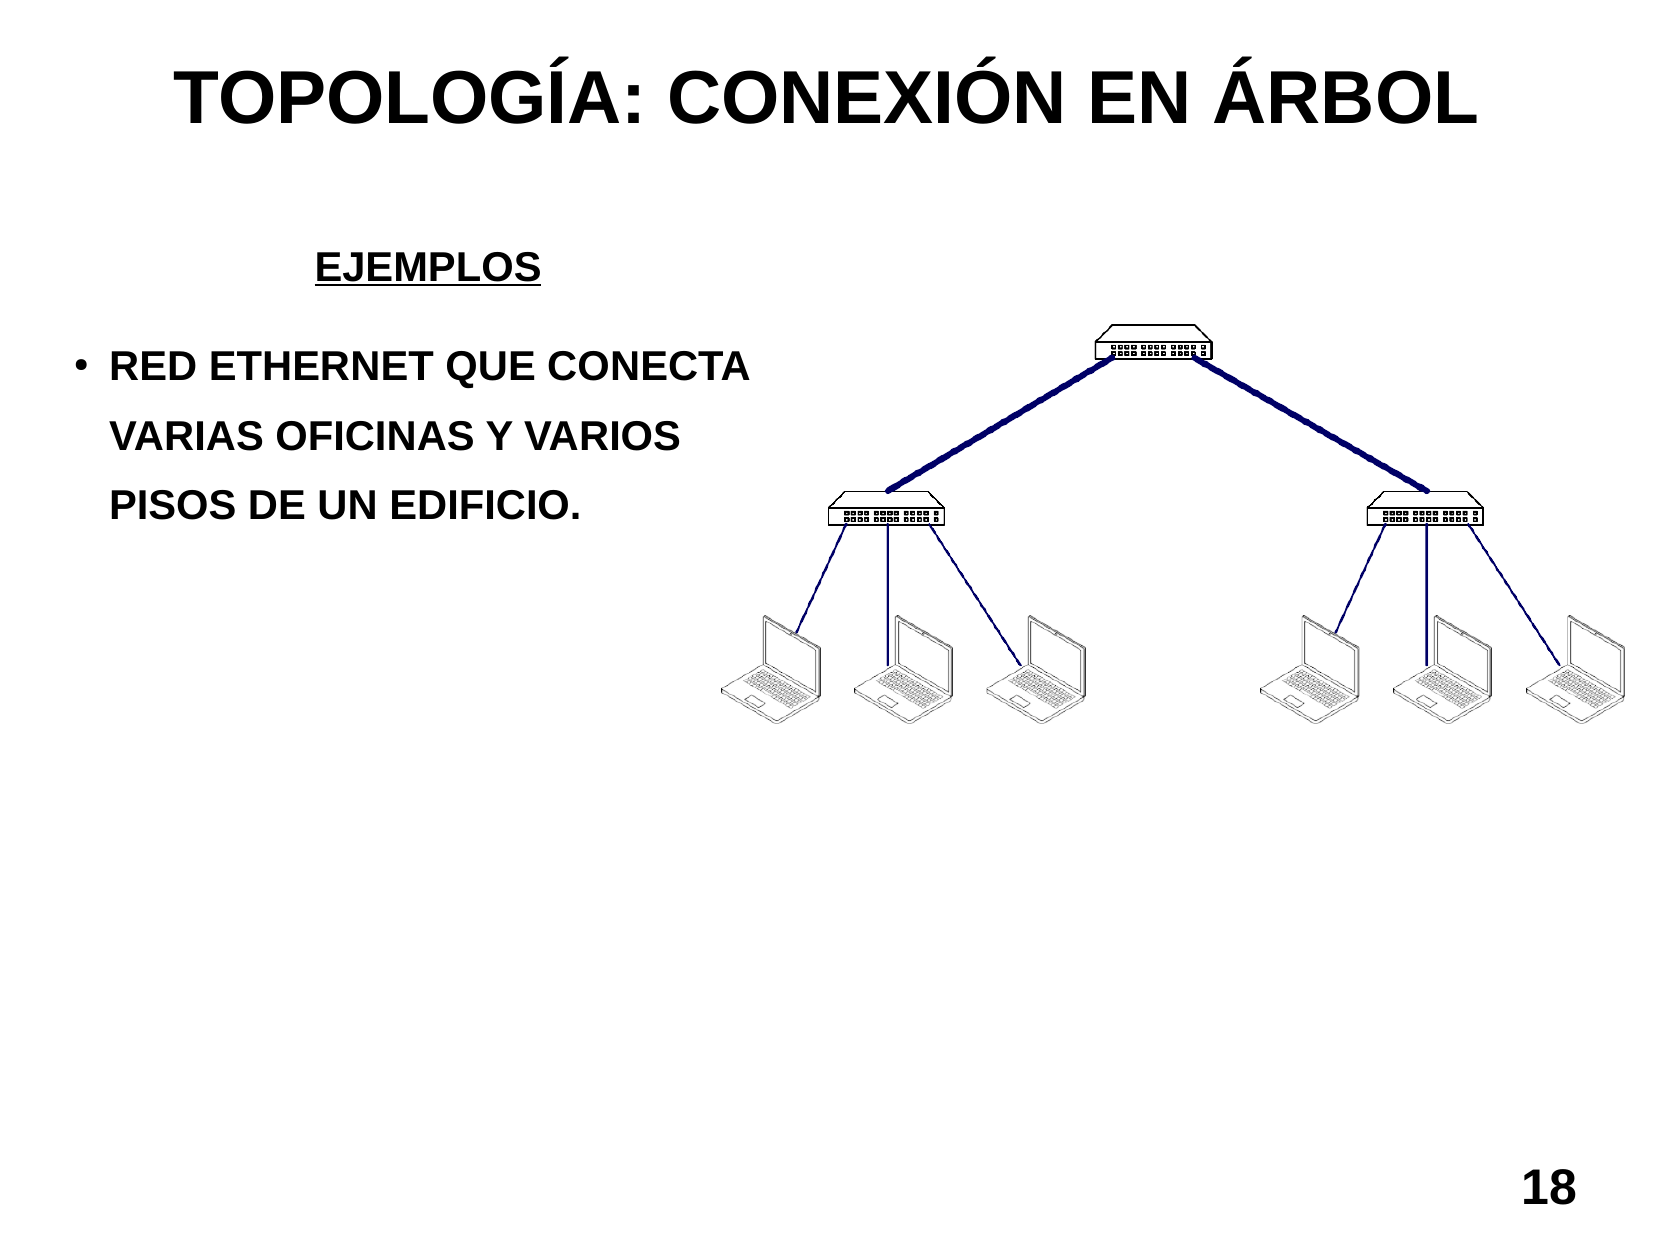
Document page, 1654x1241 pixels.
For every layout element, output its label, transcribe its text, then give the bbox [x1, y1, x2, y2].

text_box EJEMPLOS RED ETHERNET QUE CONECTA VARIAS OFICINAS Y VARIOS PISOS DE UN EDIFICIO. [59, 236, 798, 1123]
title TOPOLOGÍA: CONEXIÓN EN ÁRBOL [82, 23, 1571, 172]
picture [721, 324, 1625, 724]
text_box <número> [1506, 1151, 1654, 1223]
